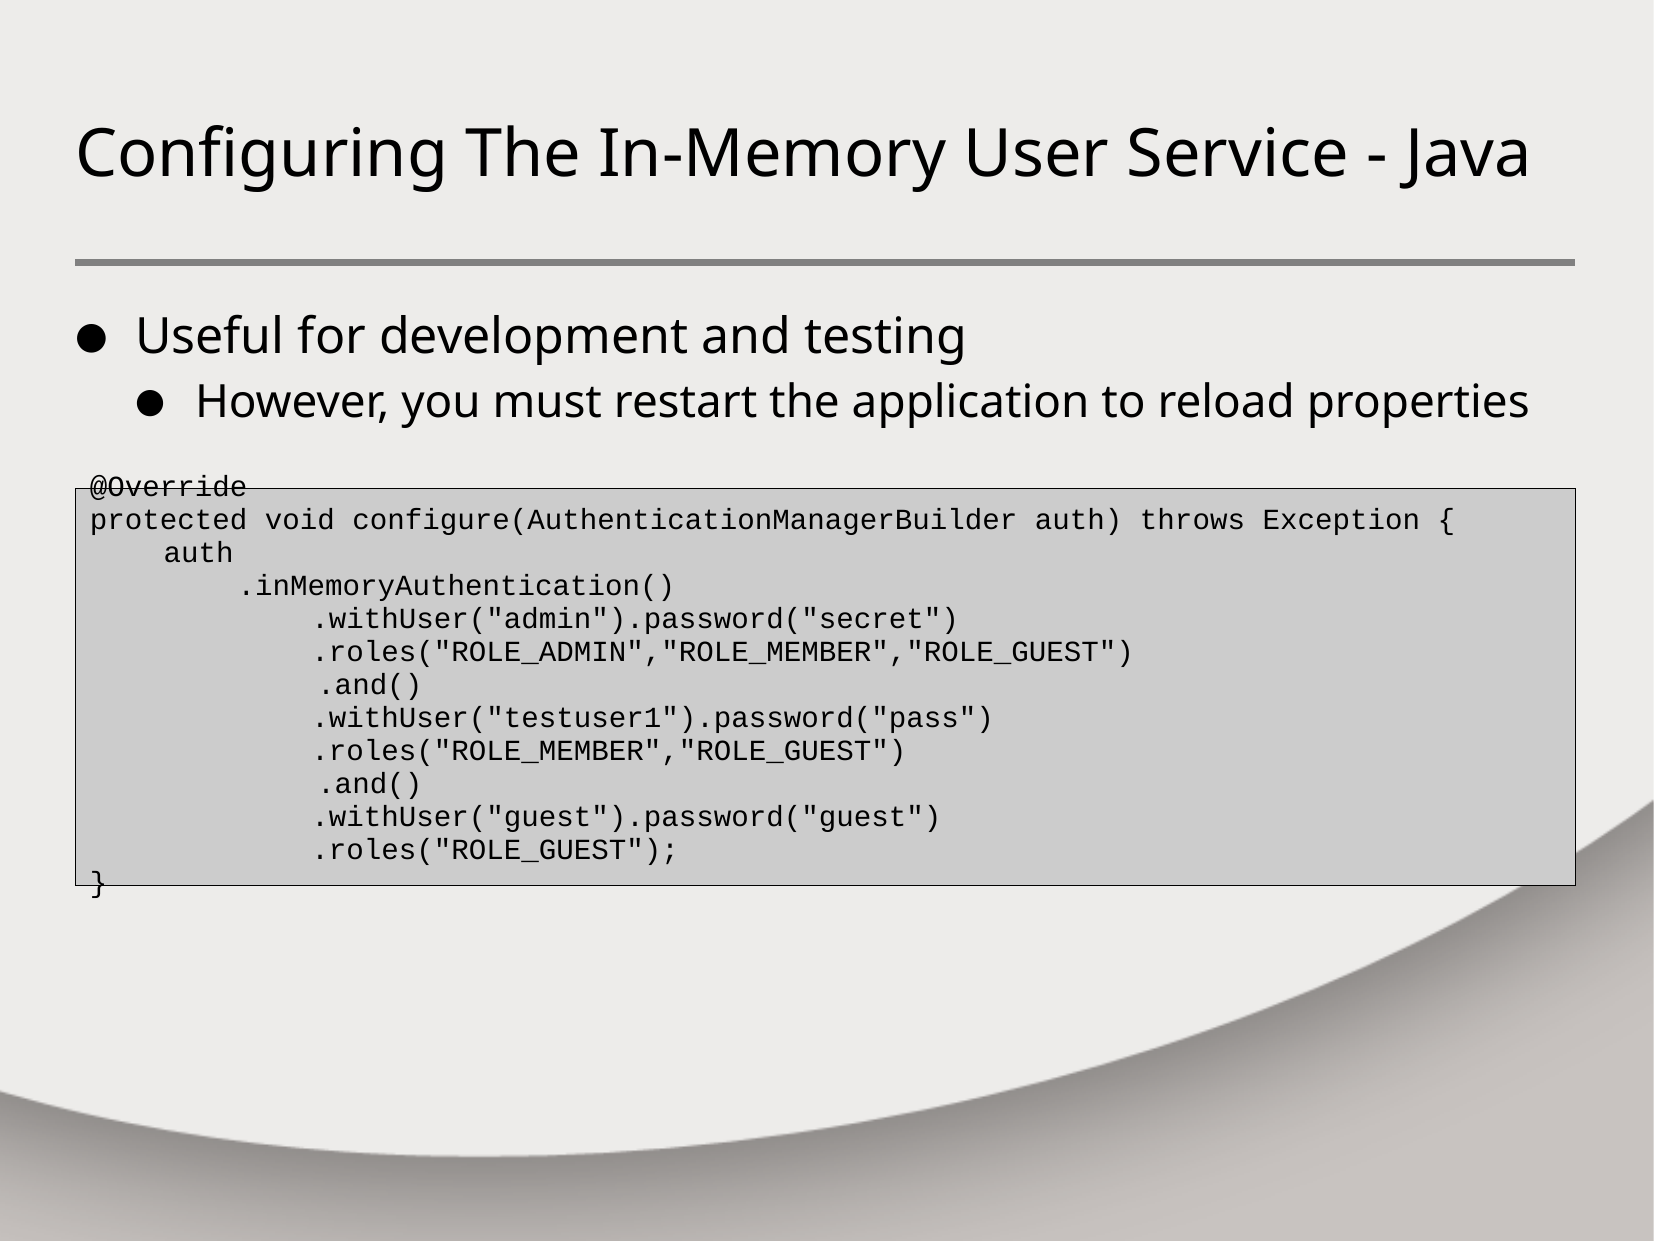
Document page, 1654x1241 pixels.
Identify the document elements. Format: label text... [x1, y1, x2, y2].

list Useful for development and testing However, you must restart the application to reload properties [75, 300, 1576, 1163]
picture [0, 0, 1654, 1241]
title Configuring The In-Memory User Service - Java [75, 75, 1576, 226]
